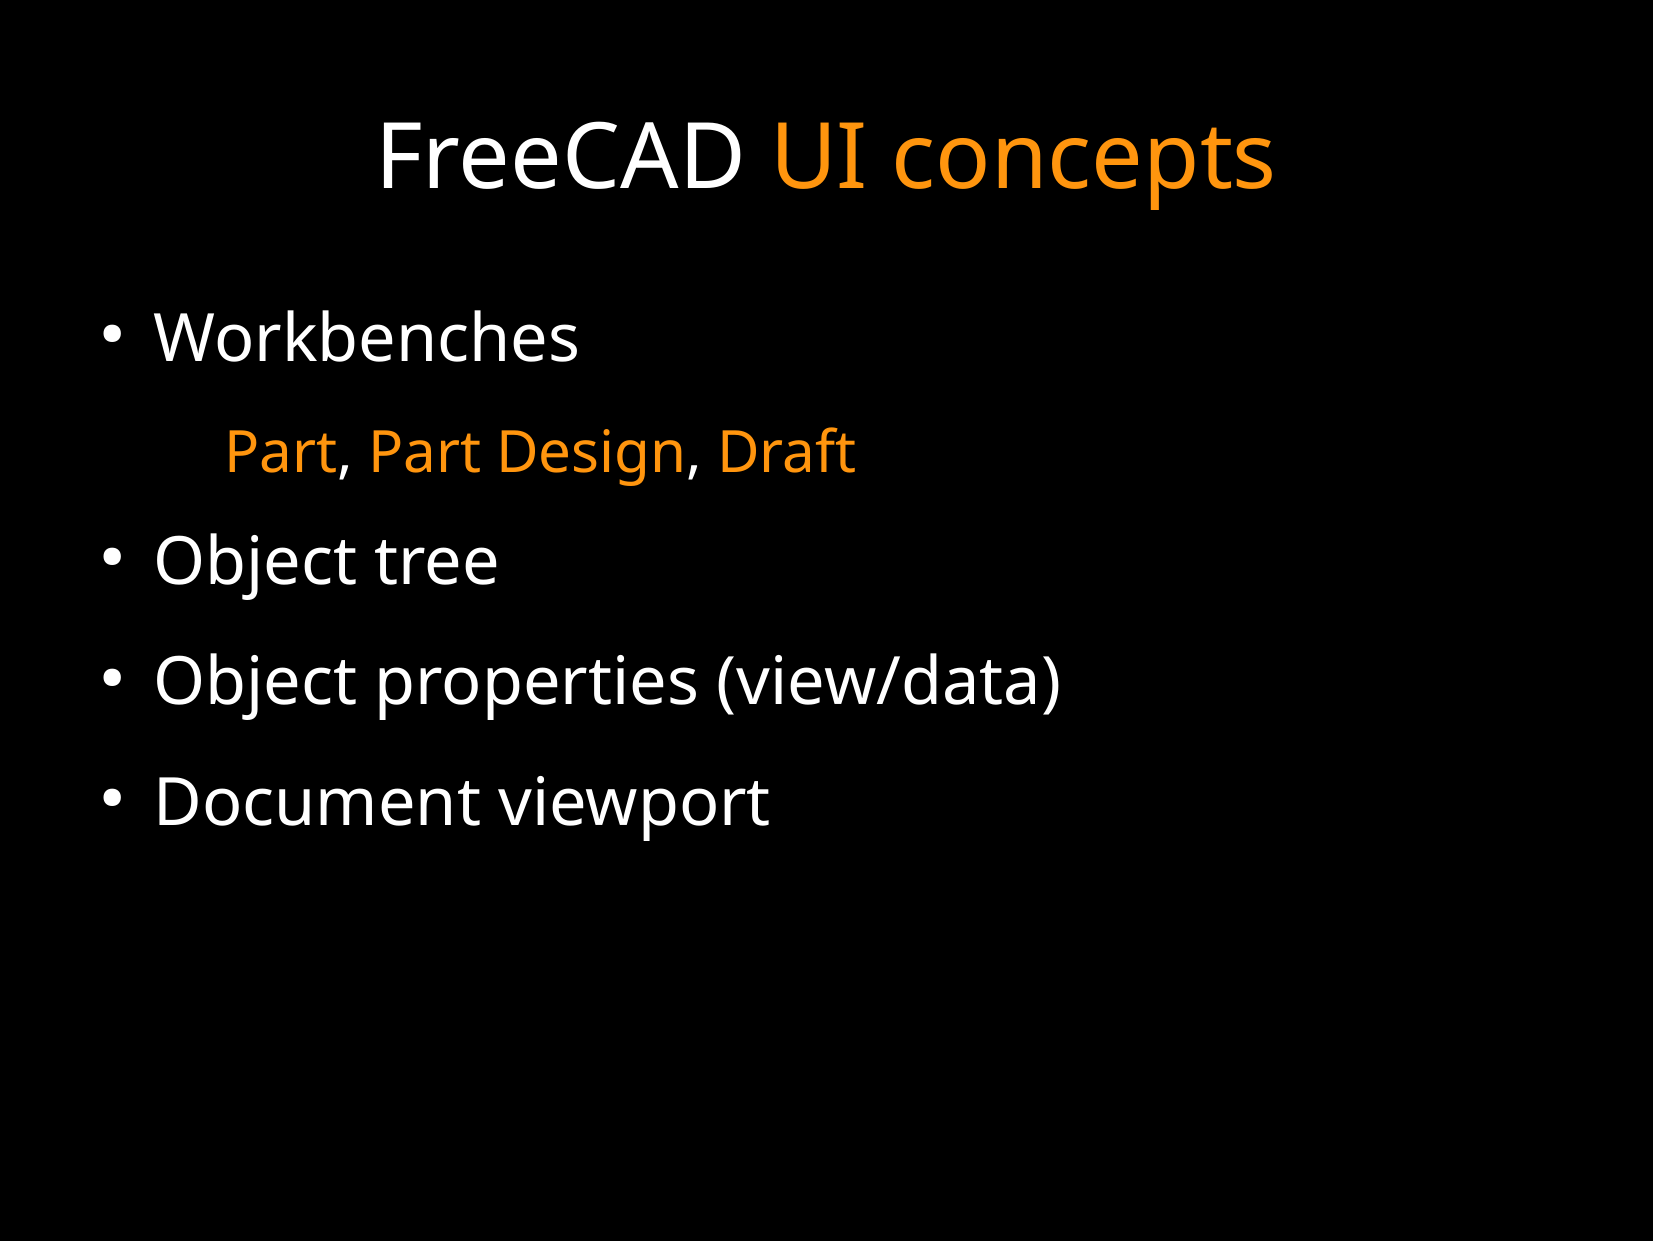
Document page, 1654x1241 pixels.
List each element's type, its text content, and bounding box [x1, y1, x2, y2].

list Workbenches Part, Part Design, Draft Object tree Object properties (view/data) Document viewport [82, 290, 1571, 1010]
title FreeCAD UI concepts [82, 49, 1571, 257]
